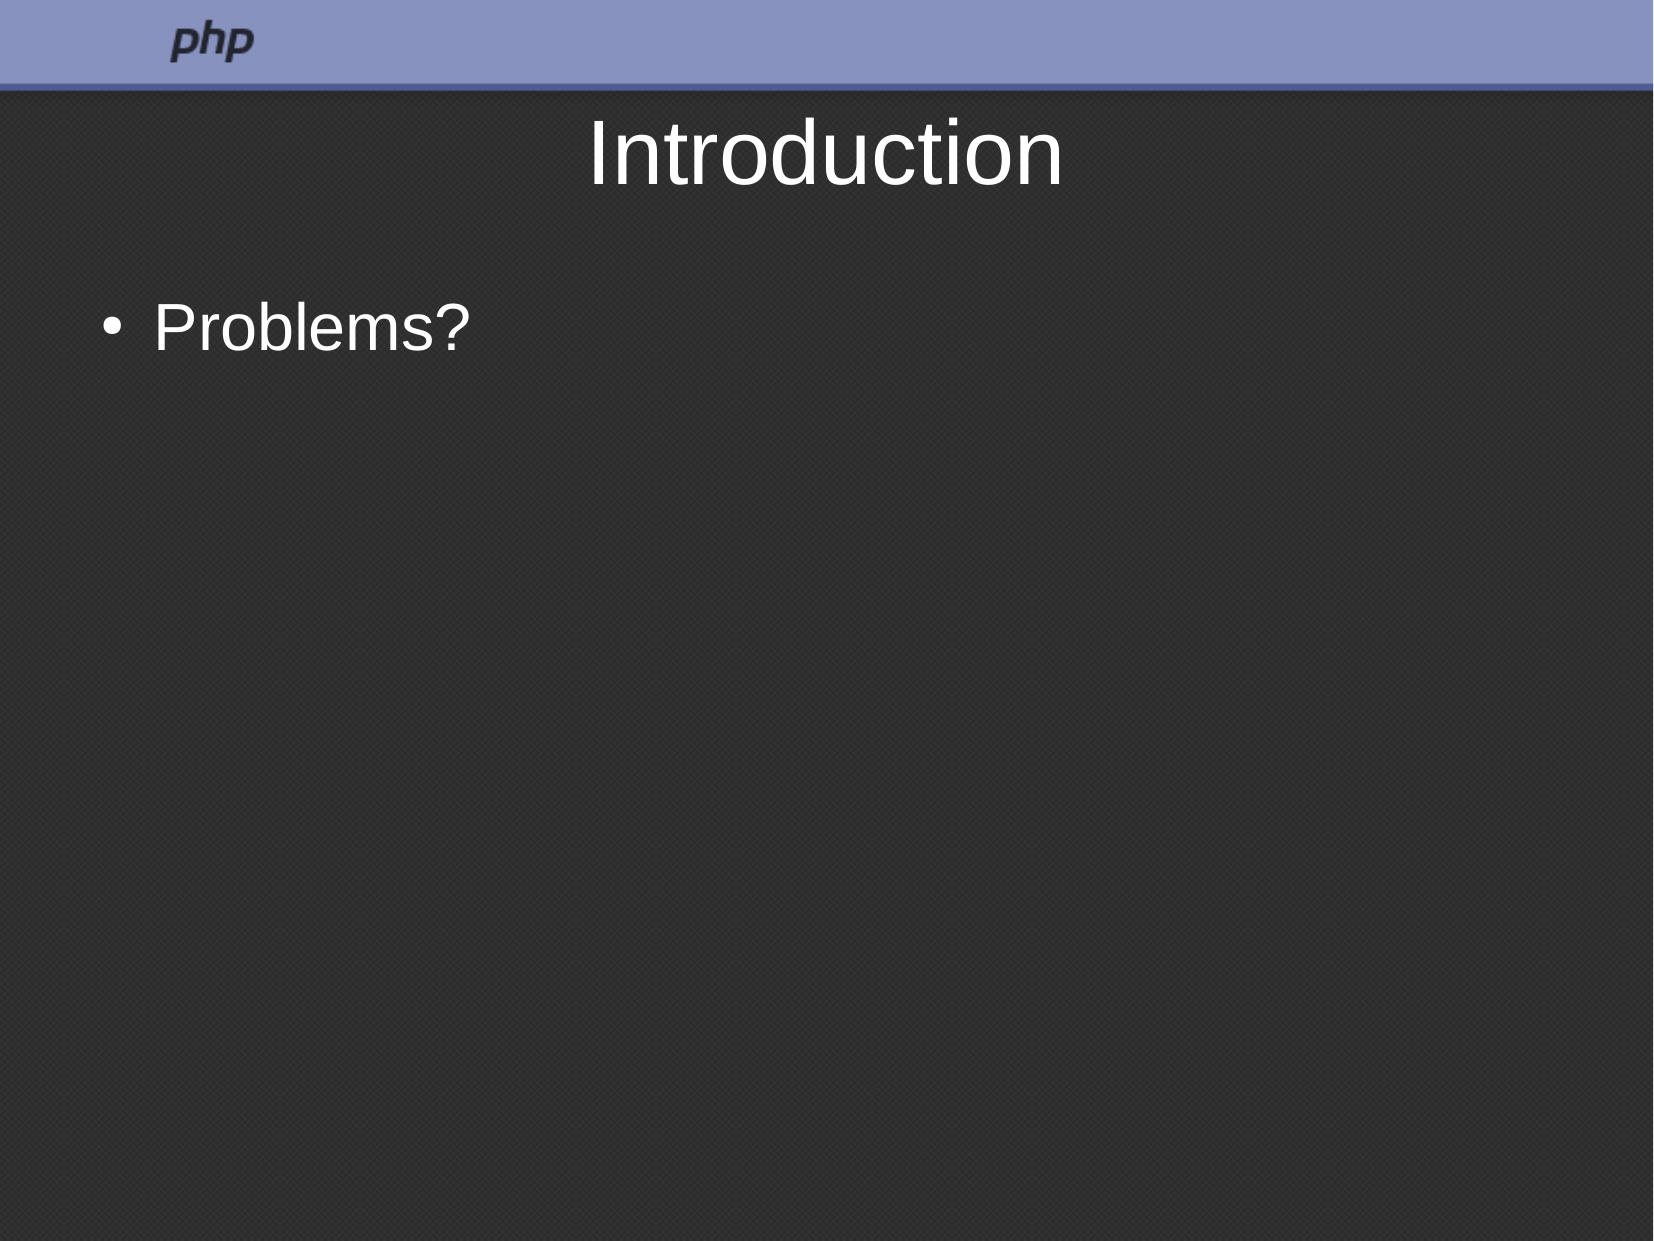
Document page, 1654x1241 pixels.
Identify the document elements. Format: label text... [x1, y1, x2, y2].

list Problems? [82, 290, 1571, 1010]
title Introduction [82, 49, 1571, 257]
picture [0, 0, 1654, 1241]
